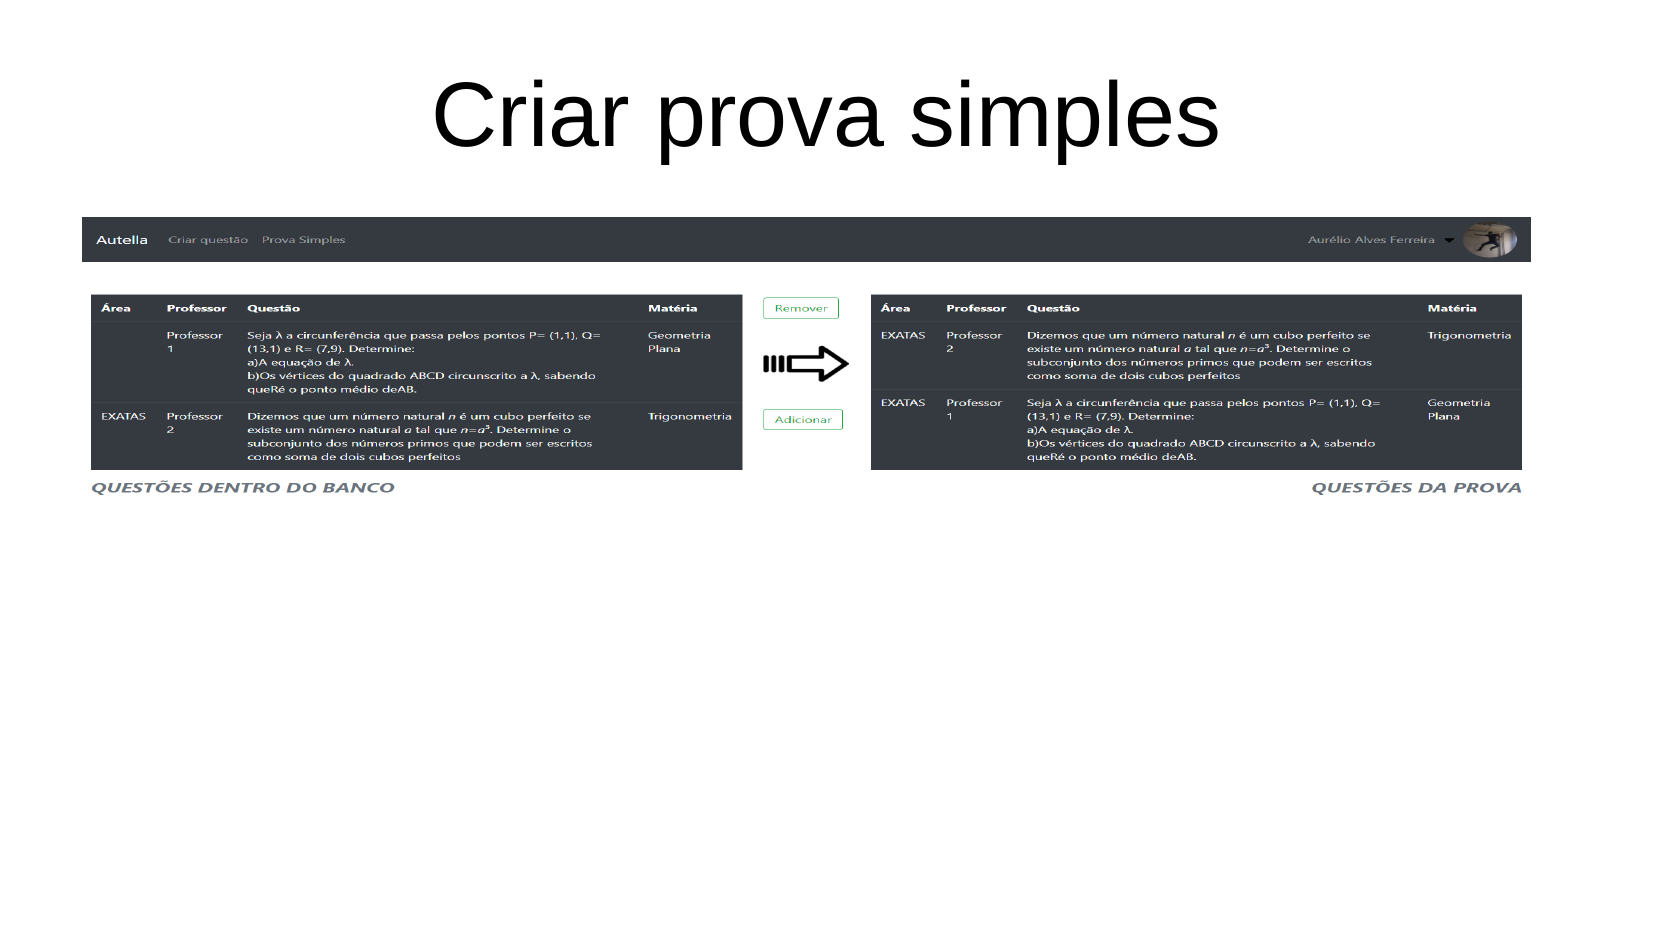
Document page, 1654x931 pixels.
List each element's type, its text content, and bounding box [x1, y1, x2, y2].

title Criar prova simples [82, 37, 1571, 193]
picture [82, 217, 1571, 758]
